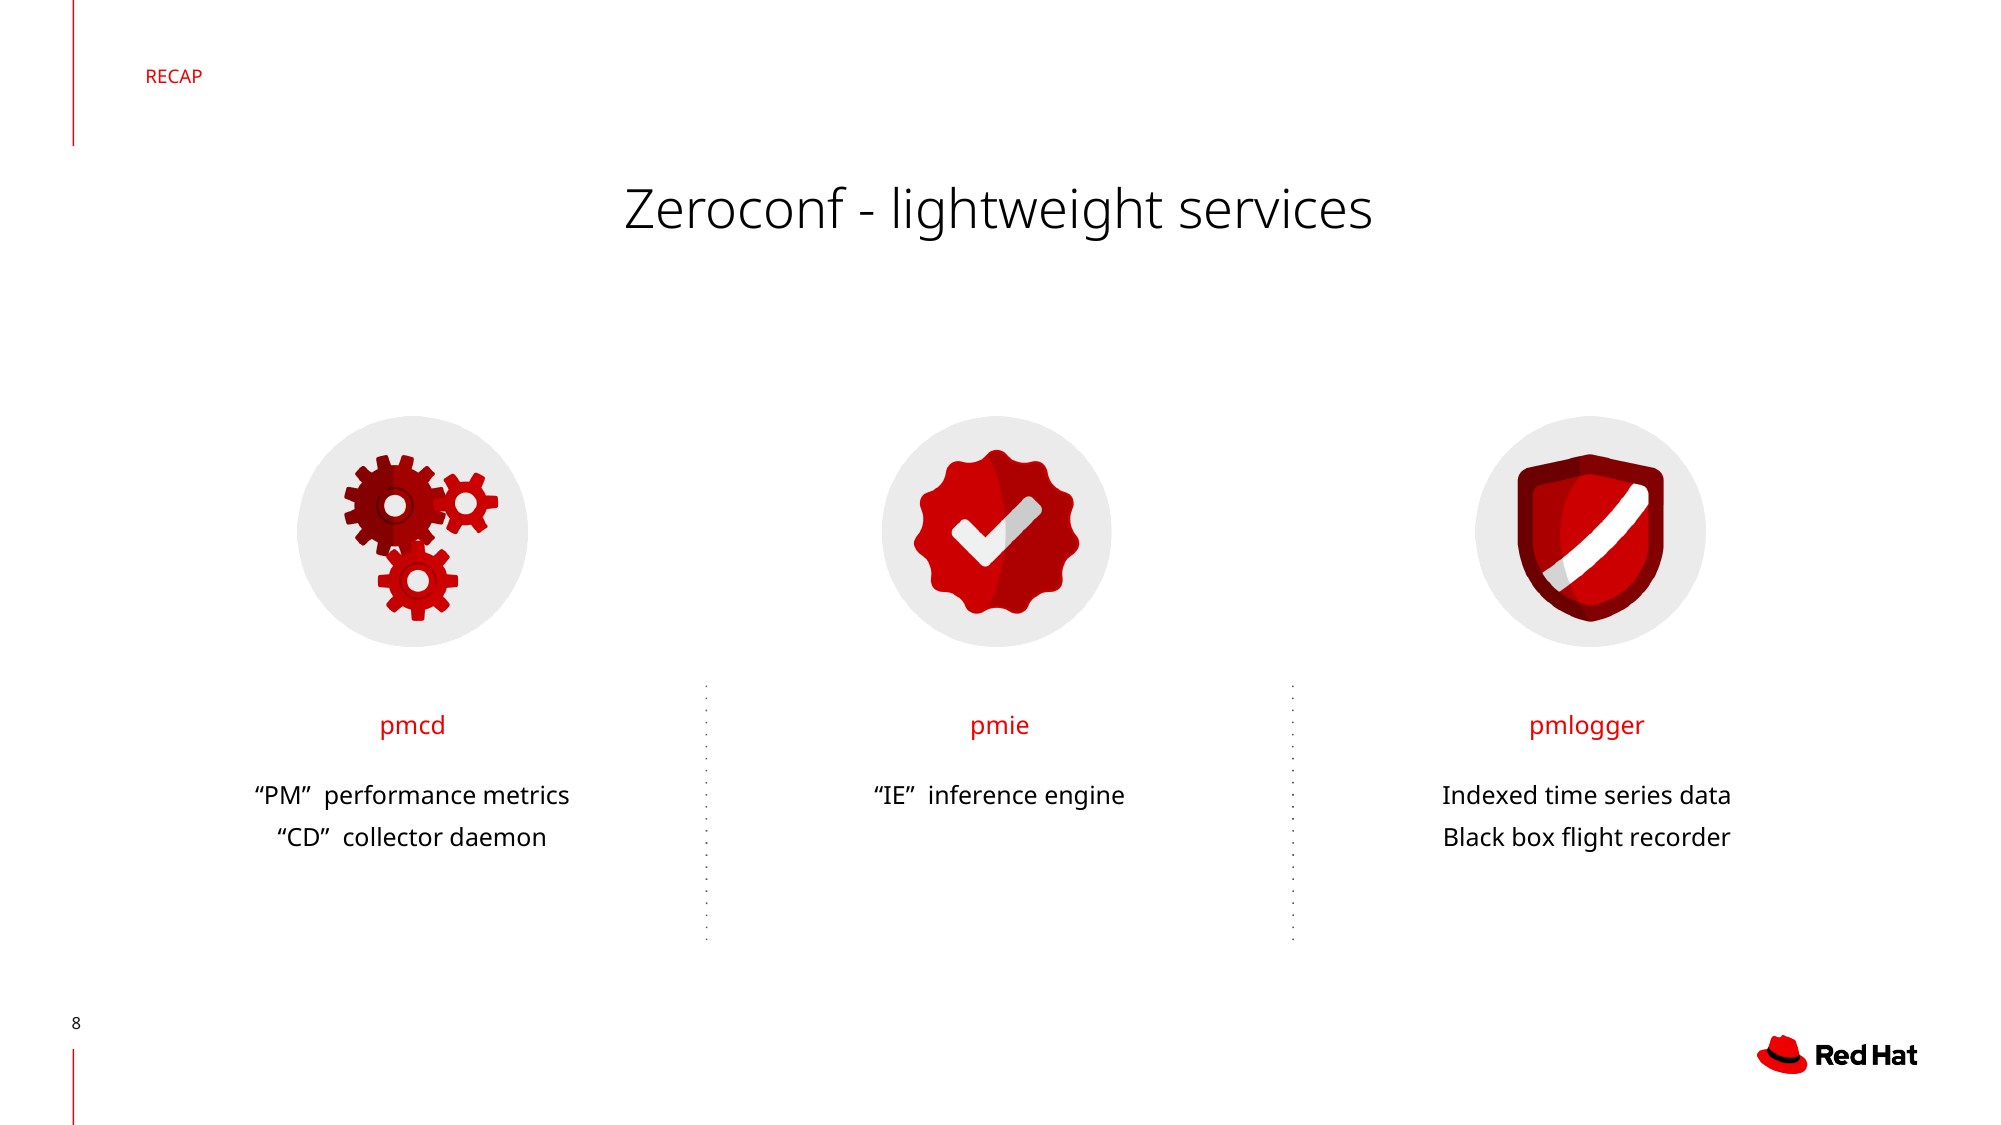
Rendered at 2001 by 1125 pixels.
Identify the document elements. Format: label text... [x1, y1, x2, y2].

text_box pmcd [145, 677, 680, 740]
picture [1757, 1035, 1918, 1074]
picture [881, 416, 1112, 647]
text_box “PM” performance metrics “CD” collector daemon [145, 767, 680, 942]
text_box pmie [733, 677, 1267, 740]
picture [1475, 416, 1706, 647]
text_box pmcd [383, 722, 391, 732]
title Zeroconf - lightweight services [287, 155, 1713, 315]
text_box pmie [974, 722, 982, 732]
text_box Indexed time series data Black box flight recorder [1320, 767, 1855, 942]
subtitle RECAP [73, 9, 918, 143]
picture [297, 416, 528, 647]
text_box pmlogger [1320, 677, 1855, 740]
text_box “IE” inference engine [733, 767, 1267, 942]
